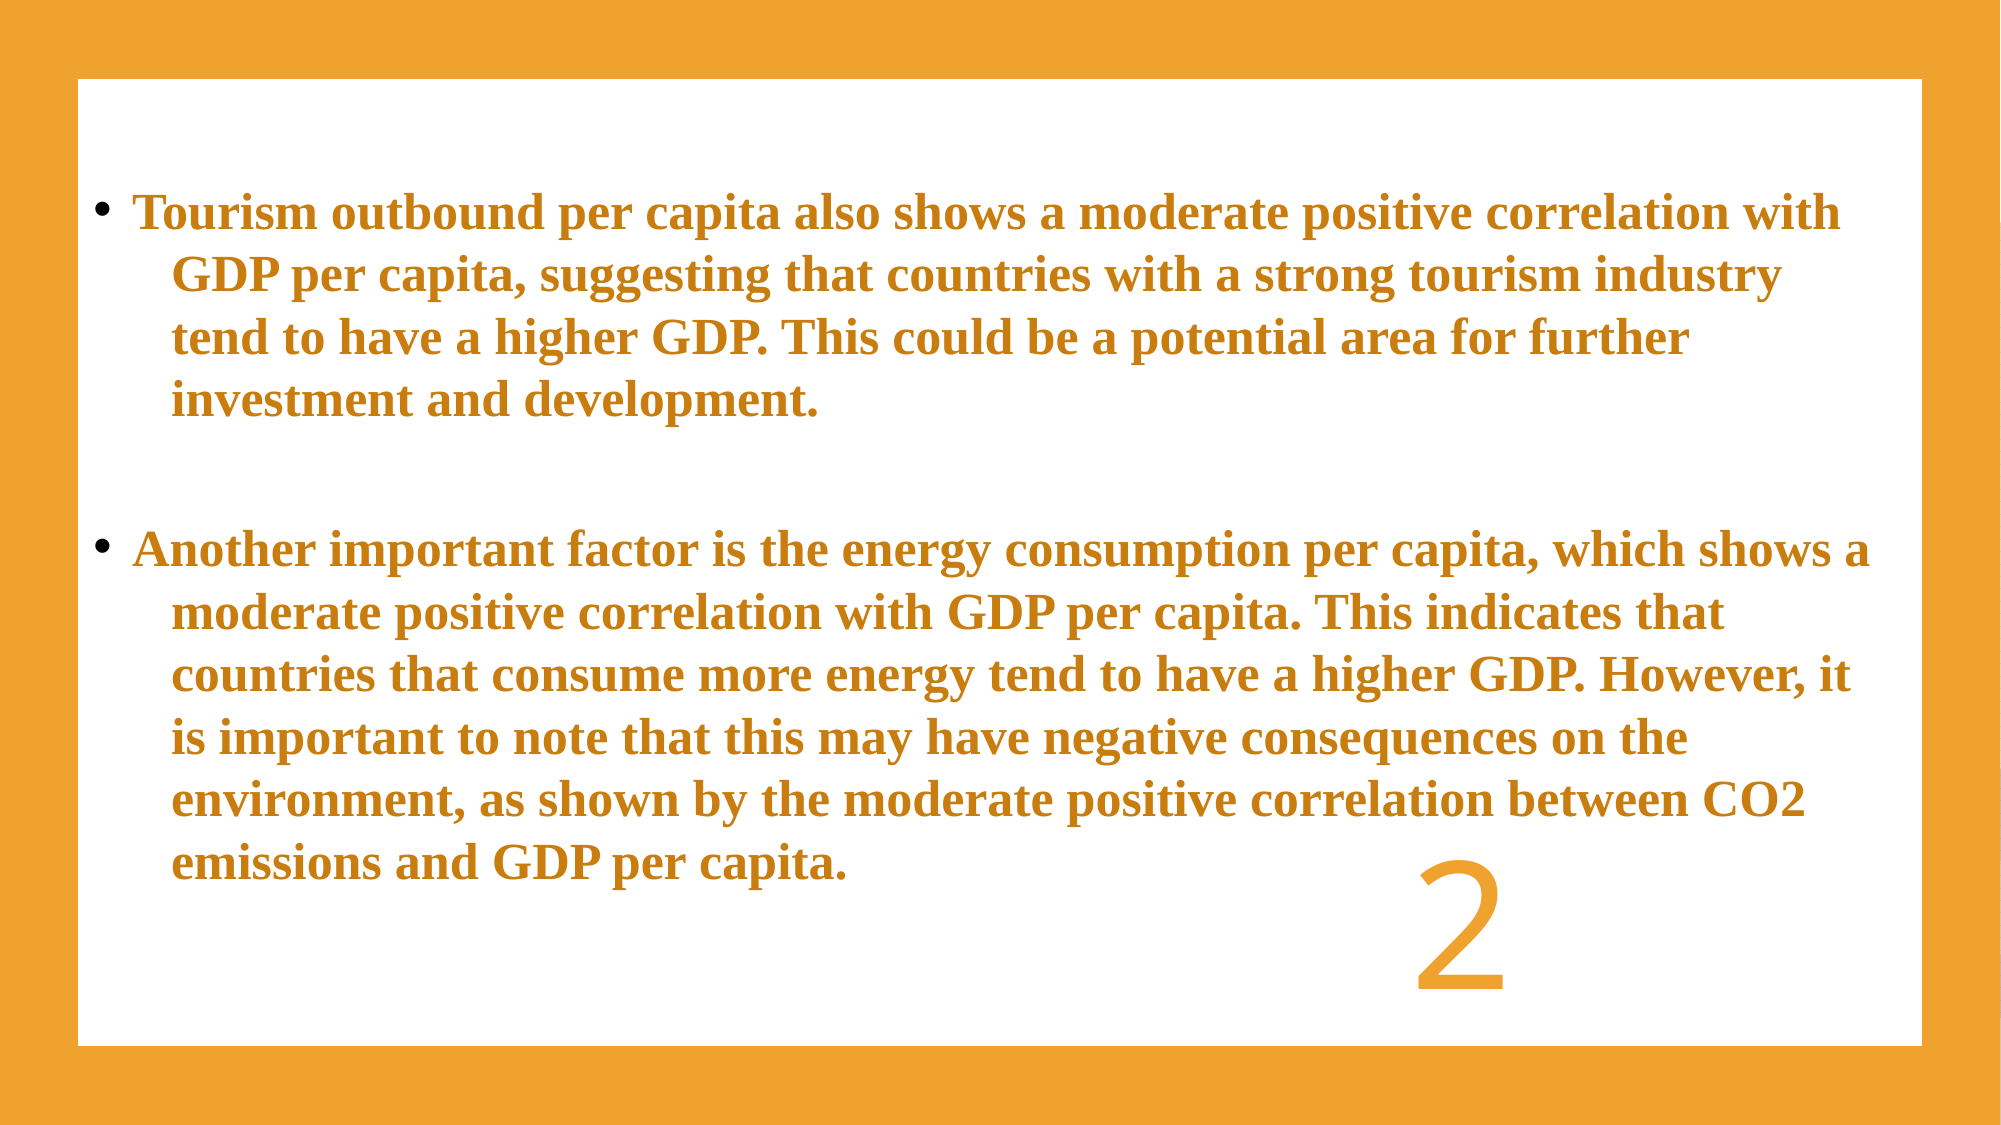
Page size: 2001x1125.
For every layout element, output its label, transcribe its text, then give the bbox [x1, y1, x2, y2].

text_box [0, 0, 2000, 1125]
text_box Tourism outbound per capita also shows a moderate positive correlation with GDP per capita, suggesting that countries with a strong tourism industry tend to have a higher GDP. This could be a potential area for further investment and development. Another important factor is the energy consumption per capita, which shows a moderate positive correlation with GDP per capita. This indicates that countries that consume more energy tend to have a higher GDP. However, it is important to note that this may have negative consequences on the environment, as shown by the moderate positive correlation between CO2 emissions and GDP per capita. [78, 169, 1900, 993]
